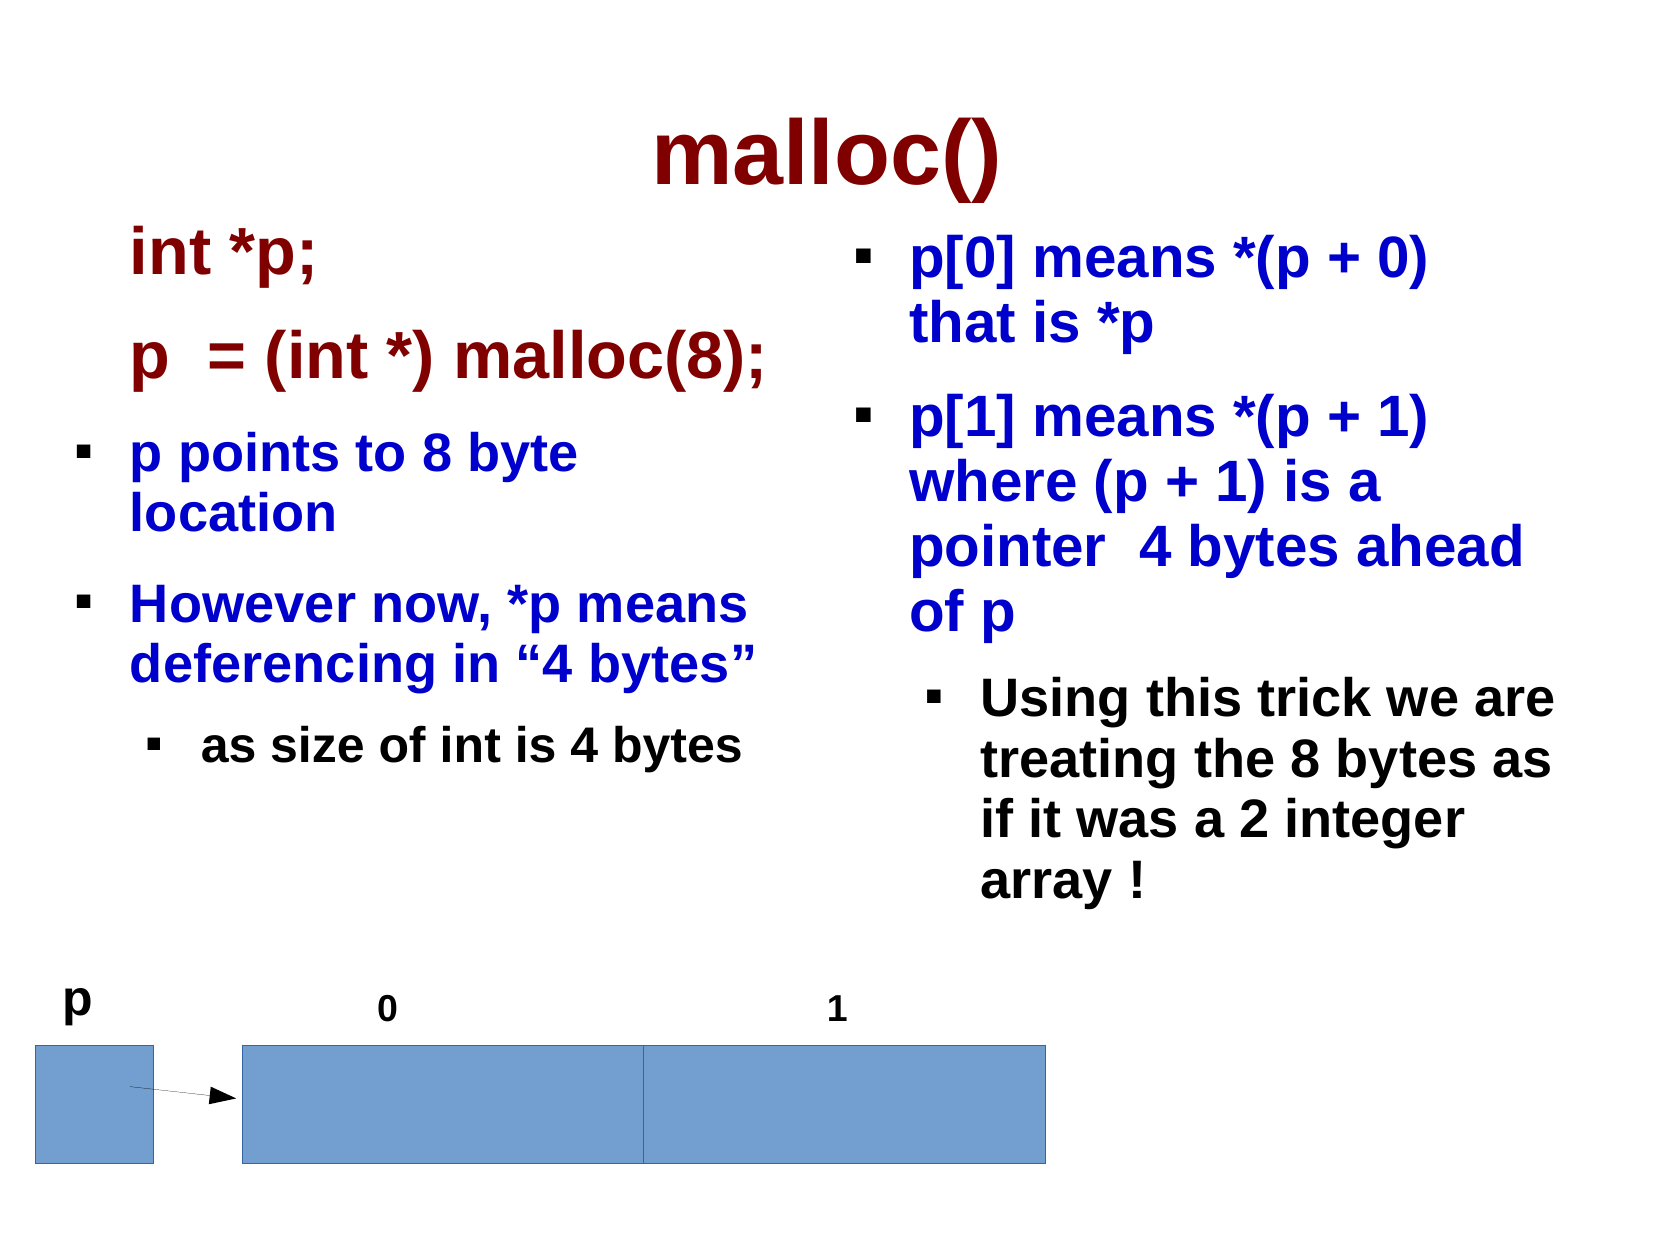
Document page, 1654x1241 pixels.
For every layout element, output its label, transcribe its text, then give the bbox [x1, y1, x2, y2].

list p[0] means *(p + 0) that is *p p[1] means *(p + 1) where (p + 1) is a pointer 4 bytes ahead of p Using this trick we are treating the 8 bytes as if it was a 2 integer array ! [838, 224, 1565, 944]
text_box [242, 1045, 1046, 1164]
title malloc() [82, 49, 1571, 257]
text_box p [47, 962, 107, 1093]
list int *p; p = (int *) malloc(8); p points to 8 byte location However now, *p means deferencing in “4 bytes” as size of int is 4 bytes [59, 213, 786, 934]
text_box [35, 1045, 154, 1164]
text_box 0 1 [236, 980, 1046, 1038]
